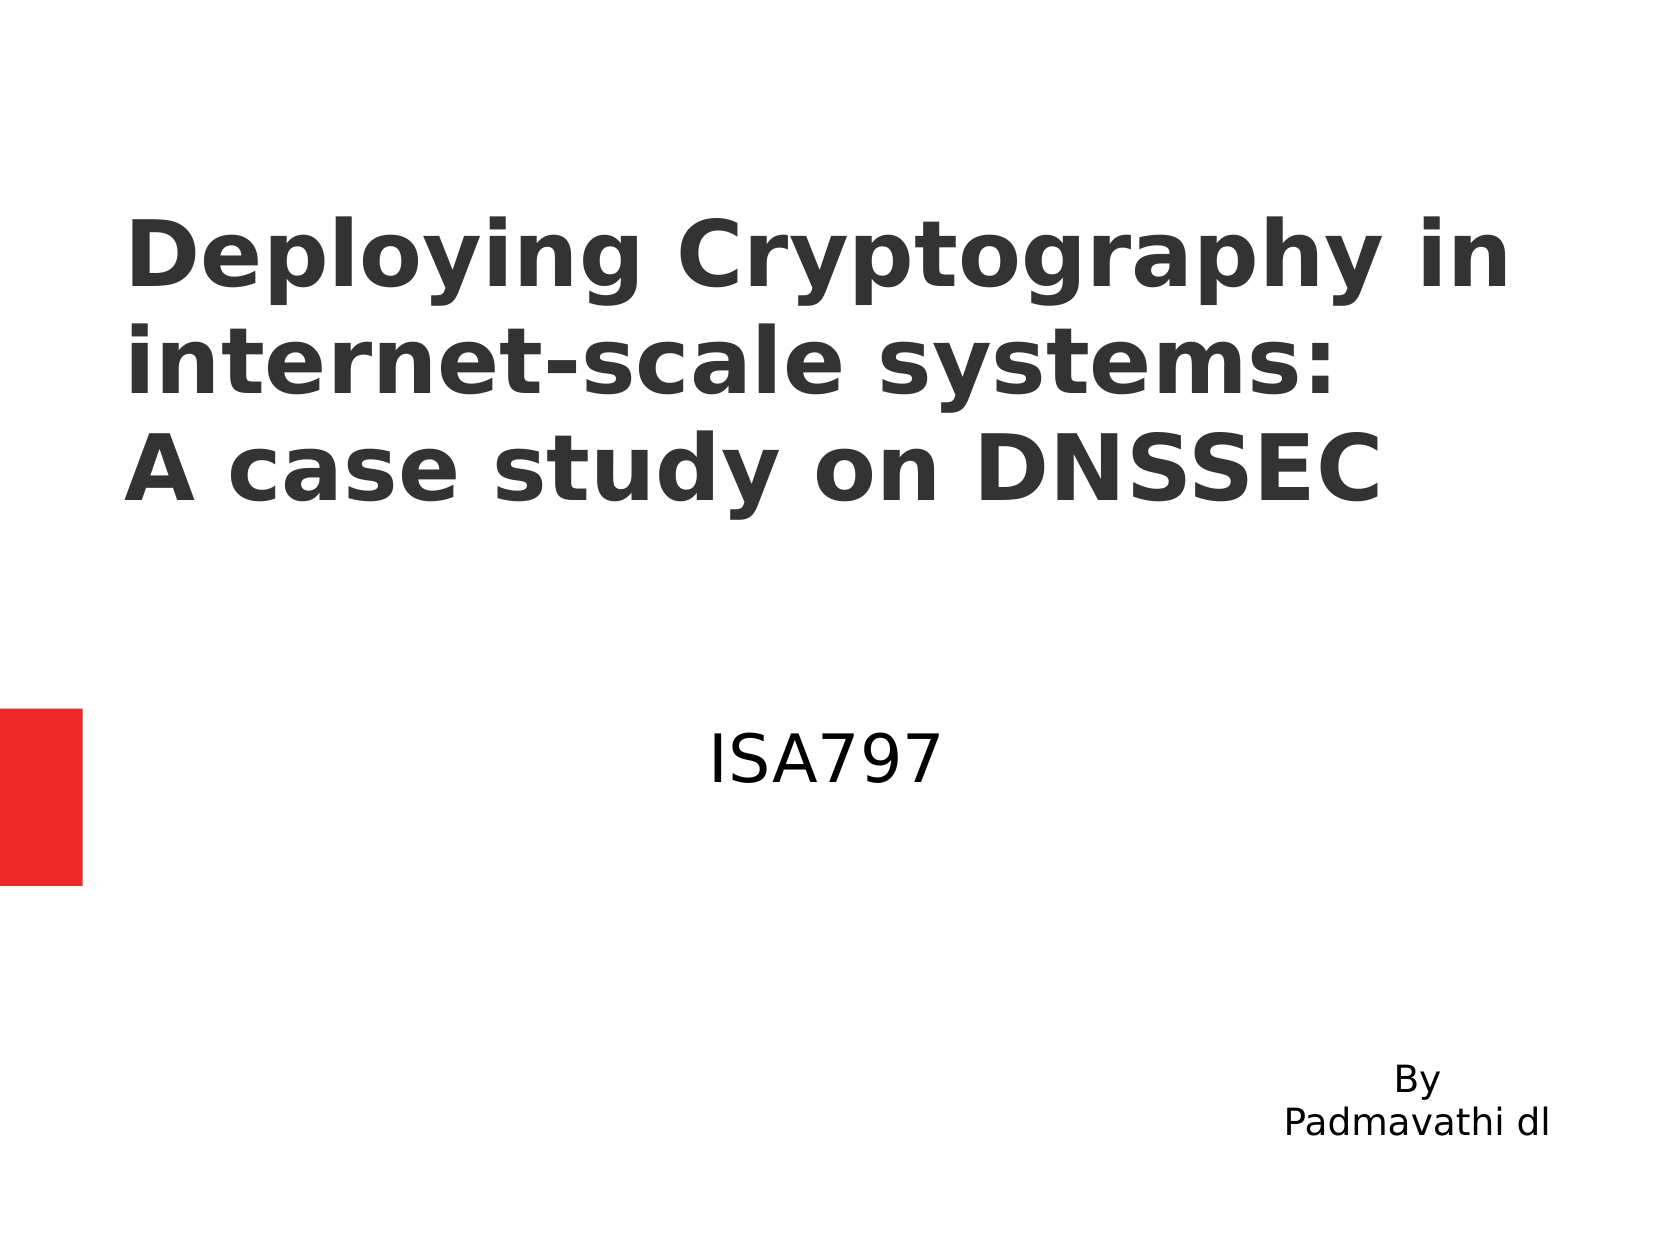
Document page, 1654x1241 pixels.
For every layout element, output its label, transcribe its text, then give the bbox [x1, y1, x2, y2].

text_box By Padmavathi dl [1245, 1050, 1591, 1203]
subtitle ISA797 [124, 678, 1531, 841]
title Deploying Cryptography in internet-scale systems: A case study on DNSSEC [124, 200, 1531, 522]
